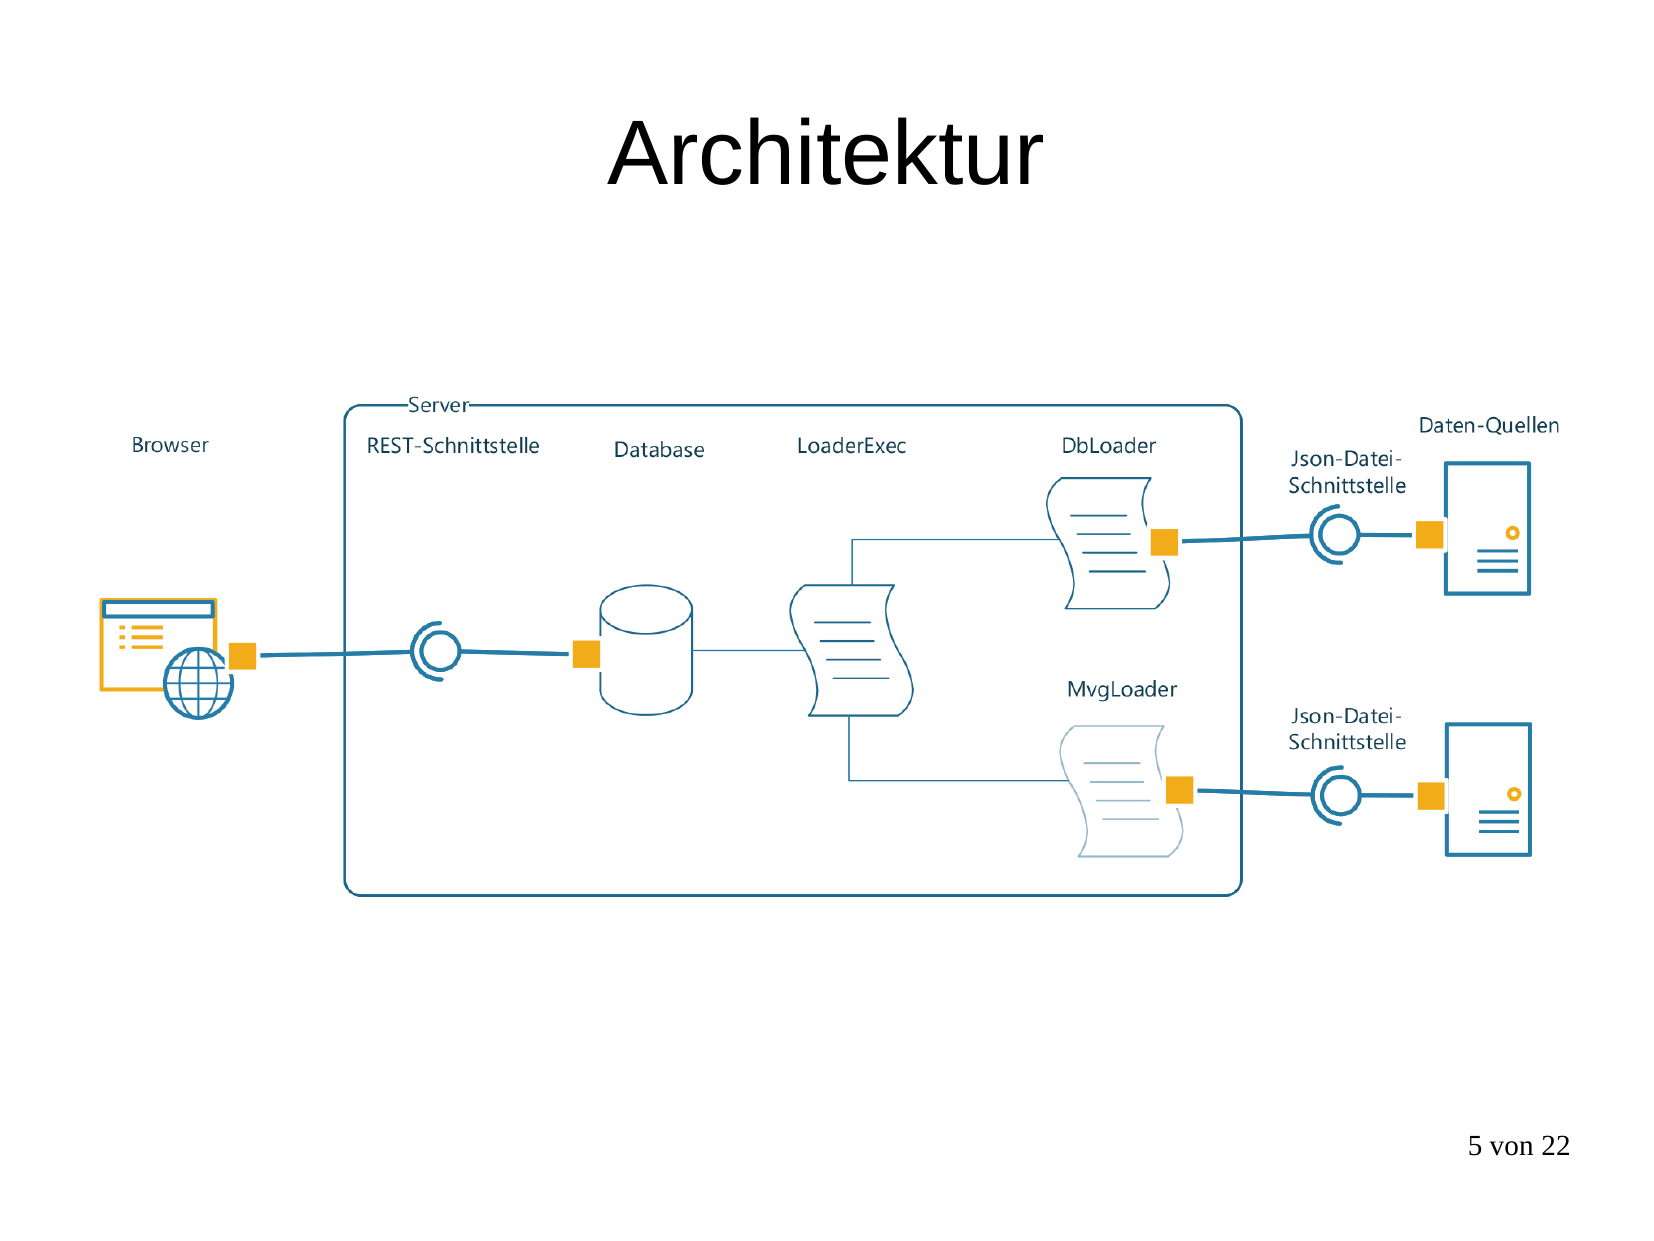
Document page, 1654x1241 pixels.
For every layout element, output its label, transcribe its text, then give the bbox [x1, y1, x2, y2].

title Architektur [82, 49, 1571, 257]
picture [82, 389, 1571, 911]
